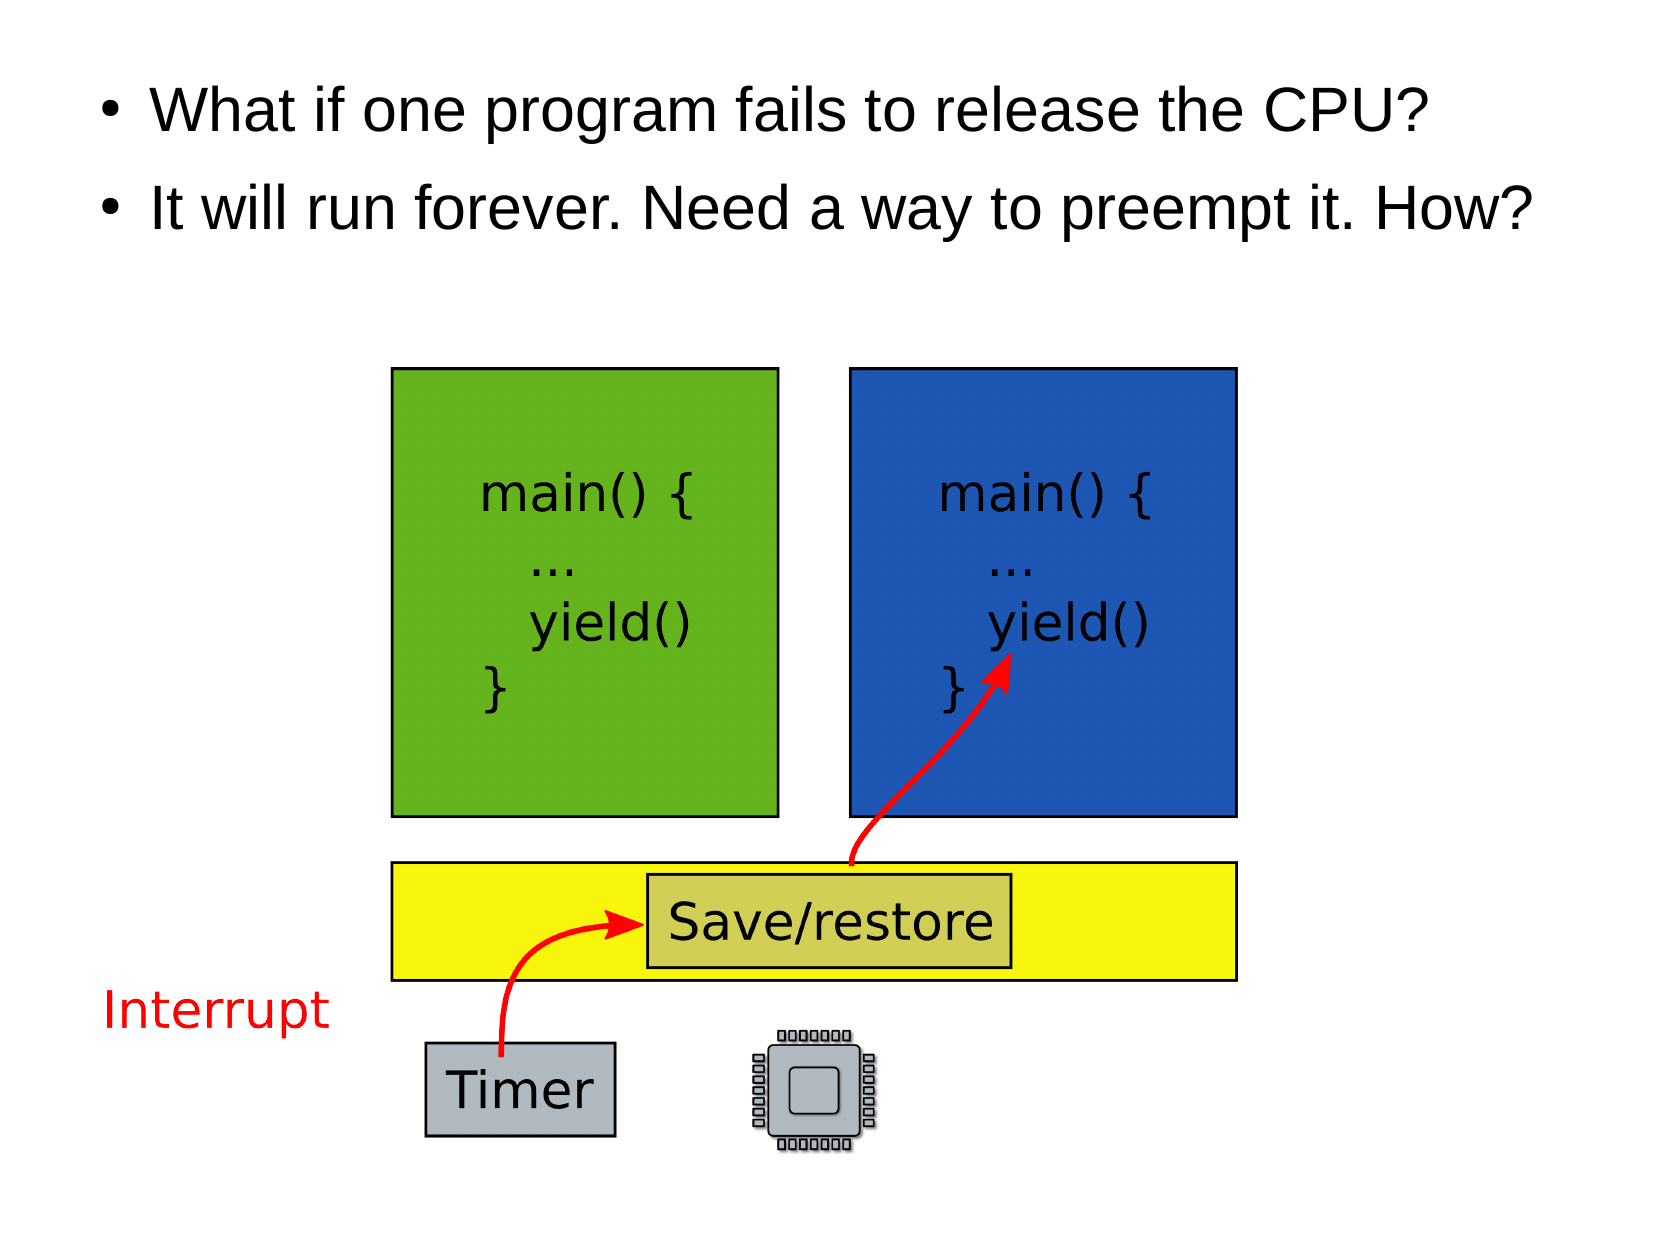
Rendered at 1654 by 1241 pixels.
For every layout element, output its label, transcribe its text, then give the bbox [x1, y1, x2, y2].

list What if one program fails to release the CPU? It will run forever. Need a way to preempt it. How? [82, 75, 1576, 301]
picture [107, 367, 1238, 1163]
